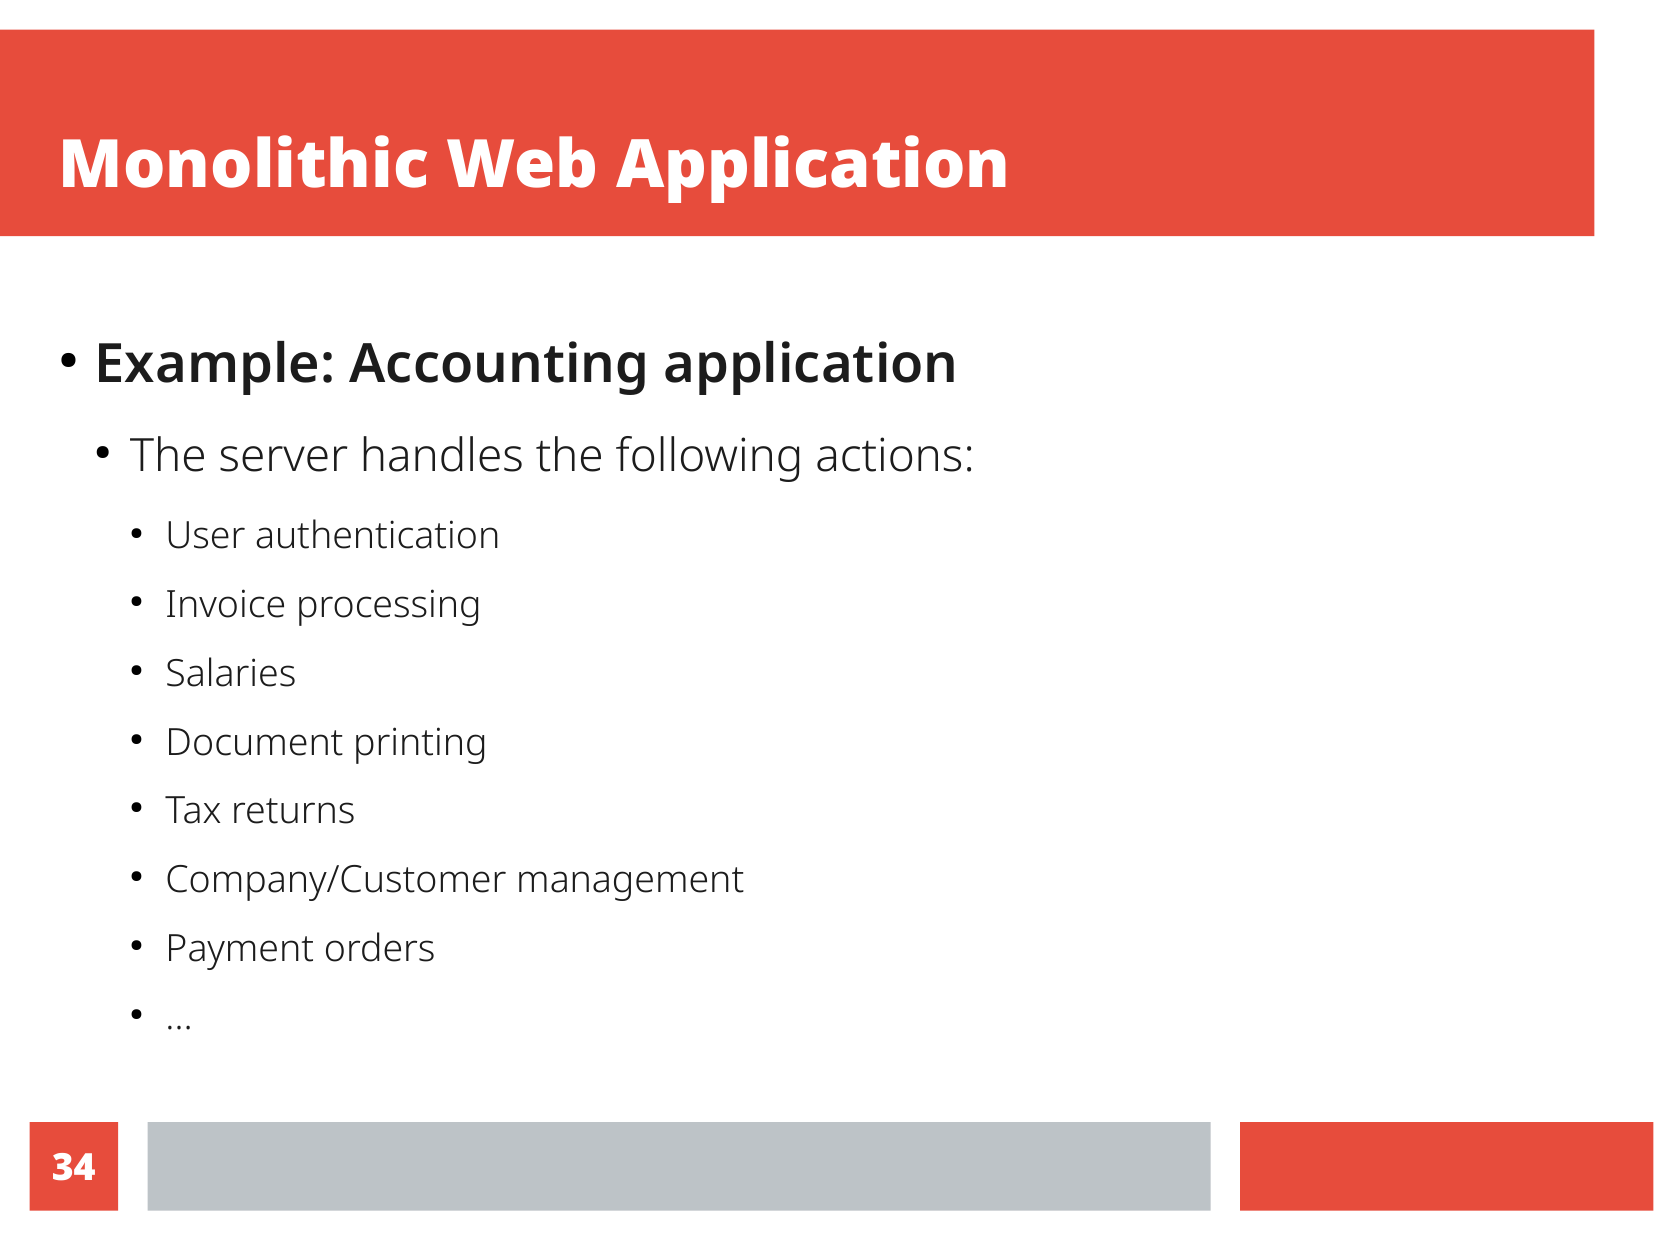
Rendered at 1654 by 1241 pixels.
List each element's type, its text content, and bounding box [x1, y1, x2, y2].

title Monolithic Web Application [59, 59, 1595, 207]
list Example: Accounting application The server handles the following actions: User authentication Invoice processing Salaries Document printing Tax returns Company/Customer management Payment orders … [59, 324, 1565, 1093]
